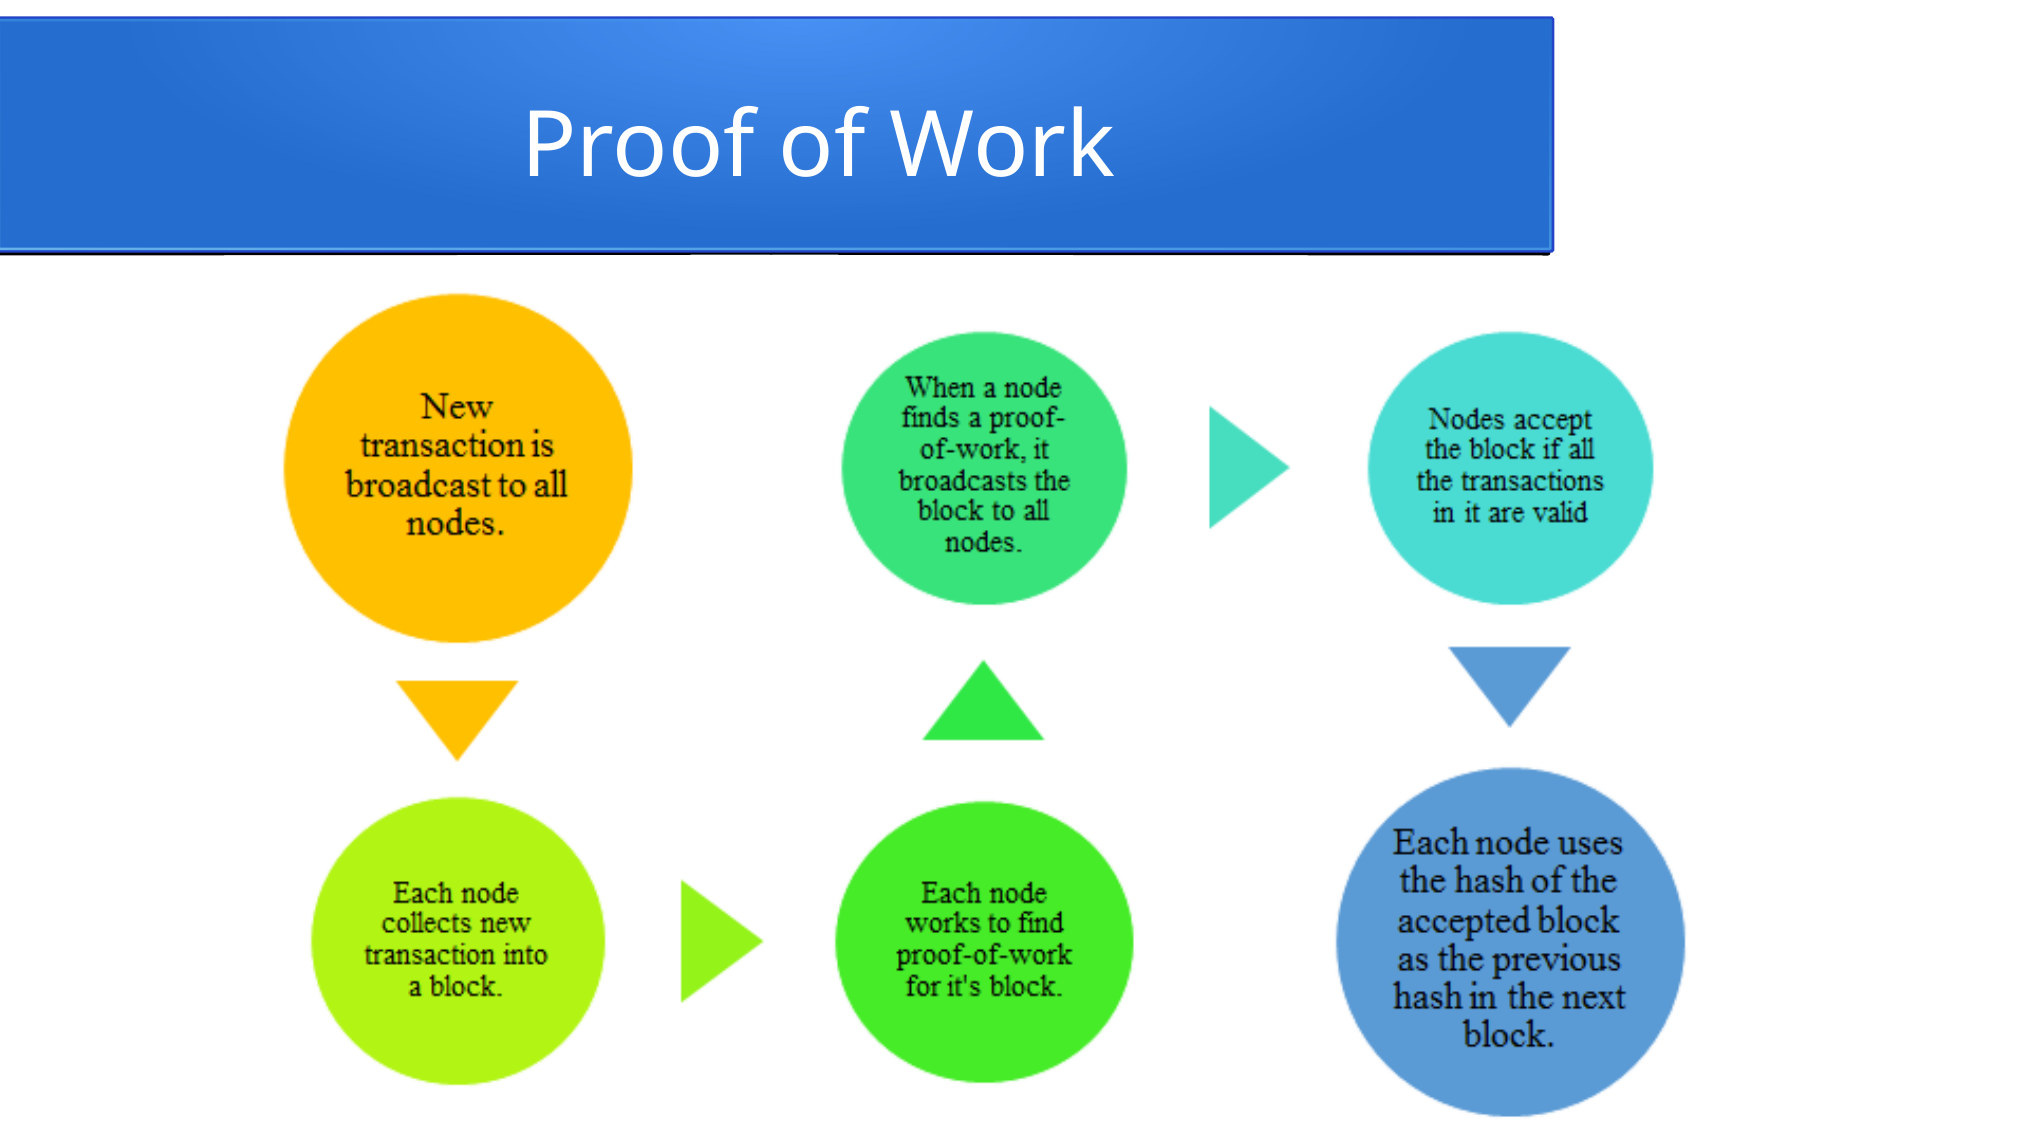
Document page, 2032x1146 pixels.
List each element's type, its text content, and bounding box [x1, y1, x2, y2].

picture [259, 271, 1713, 1134]
title Proof of Work [101, 45, 1536, 237]
